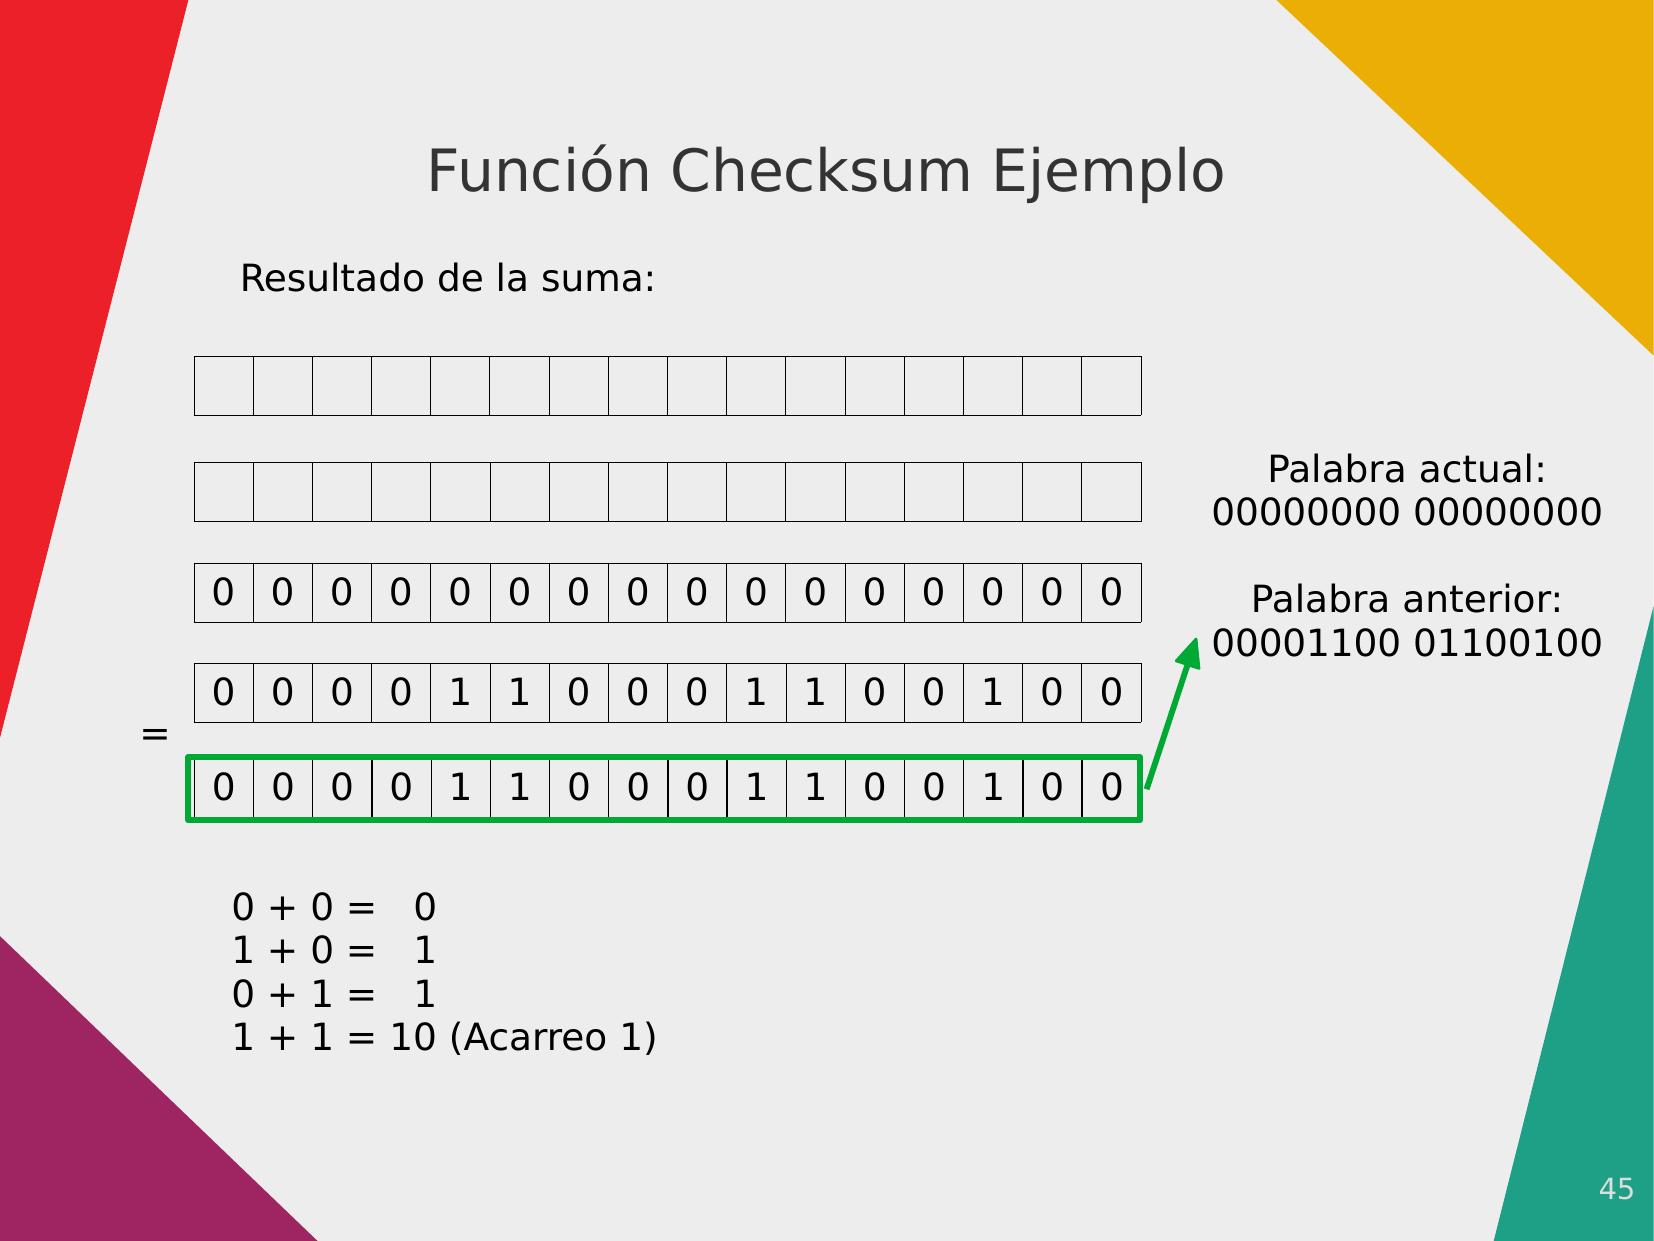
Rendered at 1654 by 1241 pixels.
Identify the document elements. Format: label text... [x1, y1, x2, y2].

table_header [905, 357, 963, 415]
table_header 0 [372, 664, 430, 722]
table_header 0 [195, 564, 253, 622]
text_box 0 + 0 = 0 1 + 0 = 1 0 + 1 = 1 1 + 1 = 10 (Acarreo 1) [216, 877, 674, 1067]
table_header 0 [609, 664, 667, 722]
table_header 0 [431, 564, 490, 622]
table_header 0 [195, 760, 253, 817]
table_header 0 [846, 760, 904, 817]
table_header 1 [787, 760, 845, 817]
table_header 0 [373, 760, 431, 817]
text_box = [124, 704, 186, 763]
table_header 1 [728, 760, 786, 817]
table_header 0 [491, 564, 549, 622]
table_header 0 [669, 760, 727, 817]
table_header [964, 357, 1022, 415]
table_header [905, 463, 963, 521]
table_header 0 [609, 760, 668, 817]
table_header 0 [905, 664, 963, 722]
table_header [431, 463, 490, 521]
table_header 0 [1082, 564, 1141, 622]
table_header 0 [786, 564, 845, 622]
text_box Palabra actual: 00000000 00000000 Palabra anterior: 00001100 01100100 [1196, 265, 1619, 1021]
table_header 0 [609, 564, 667, 622]
table_header 0 [1023, 564, 1081, 622]
table_header 1 [432, 760, 490, 817]
table_header 0 [372, 564, 430, 622]
table_header [195, 357, 253, 415]
table_header 0 [905, 760, 963, 817]
table_header 1 [431, 664, 490, 722]
text_box Resultado de la suma: [225, 249, 672, 308]
table_header [668, 463, 726, 521]
table_header 0 [846, 664, 904, 722]
table_header [727, 357, 785, 415]
table_header 0 [1083, 760, 1137, 817]
table_header [846, 463, 904, 521]
table_header 0 [254, 564, 312, 622]
table_header [372, 463, 430, 521]
table_header [254, 357, 312, 415]
table_header 0 [727, 564, 785, 622]
table_header [254, 463, 312, 521]
table_header 1 [491, 760, 549, 817]
table_header 0 [905, 564, 963, 622]
table_header [491, 463, 549, 521]
table_header 0 [550, 664, 608, 722]
table_header [490, 357, 549, 415]
table_header 0 [550, 760, 608, 817]
table_header 0 [195, 664, 253, 722]
table_header [1023, 463, 1081, 521]
table_header 1 [727, 664, 786, 722]
table_header 0 [313, 564, 371, 622]
table_header [431, 357, 489, 415]
table_header 0 [668, 664, 726, 722]
table_header 0 [313, 664, 371, 722]
table_header 0 [313, 760, 372, 817]
table_header 0 [1024, 760, 1082, 817]
table_header [313, 463, 371, 521]
table_header 0 [846, 564, 904, 622]
table_header [1023, 357, 1081, 415]
table_header [372, 357, 430, 415]
table_header [195, 463, 253, 521]
table_header [1082, 463, 1141, 521]
table_header 0 [254, 760, 312, 817]
table_header 1 [964, 664, 1022, 722]
table_header 0 [1082, 664, 1141, 722]
table_header [668, 357, 726, 415]
table_header 0 [550, 564, 608, 622]
table_header [786, 463, 845, 521]
table_header [964, 463, 1022, 521]
table_header [1082, 357, 1141, 415]
table_header 0 [254, 664, 312, 722]
table_header 0 [1023, 664, 1081, 722]
table_header 1 [491, 664, 549, 722]
title Función Checksum Ejemplo [114, 73, 1539, 271]
table_header [846, 357, 904, 415]
table_header 0 [668, 564, 726, 622]
table_header 1 [964, 760, 1023, 817]
table_header [786, 357, 845, 415]
table_header [727, 463, 785, 521]
table_header [550, 357, 608, 415]
table_header [609, 463, 667, 521]
table_header 1 [787, 664, 845, 722]
table_header 0 [964, 564, 1022, 622]
table_header [550, 463, 608, 521]
table_header [313, 357, 371, 415]
table_header [609, 357, 667, 415]
